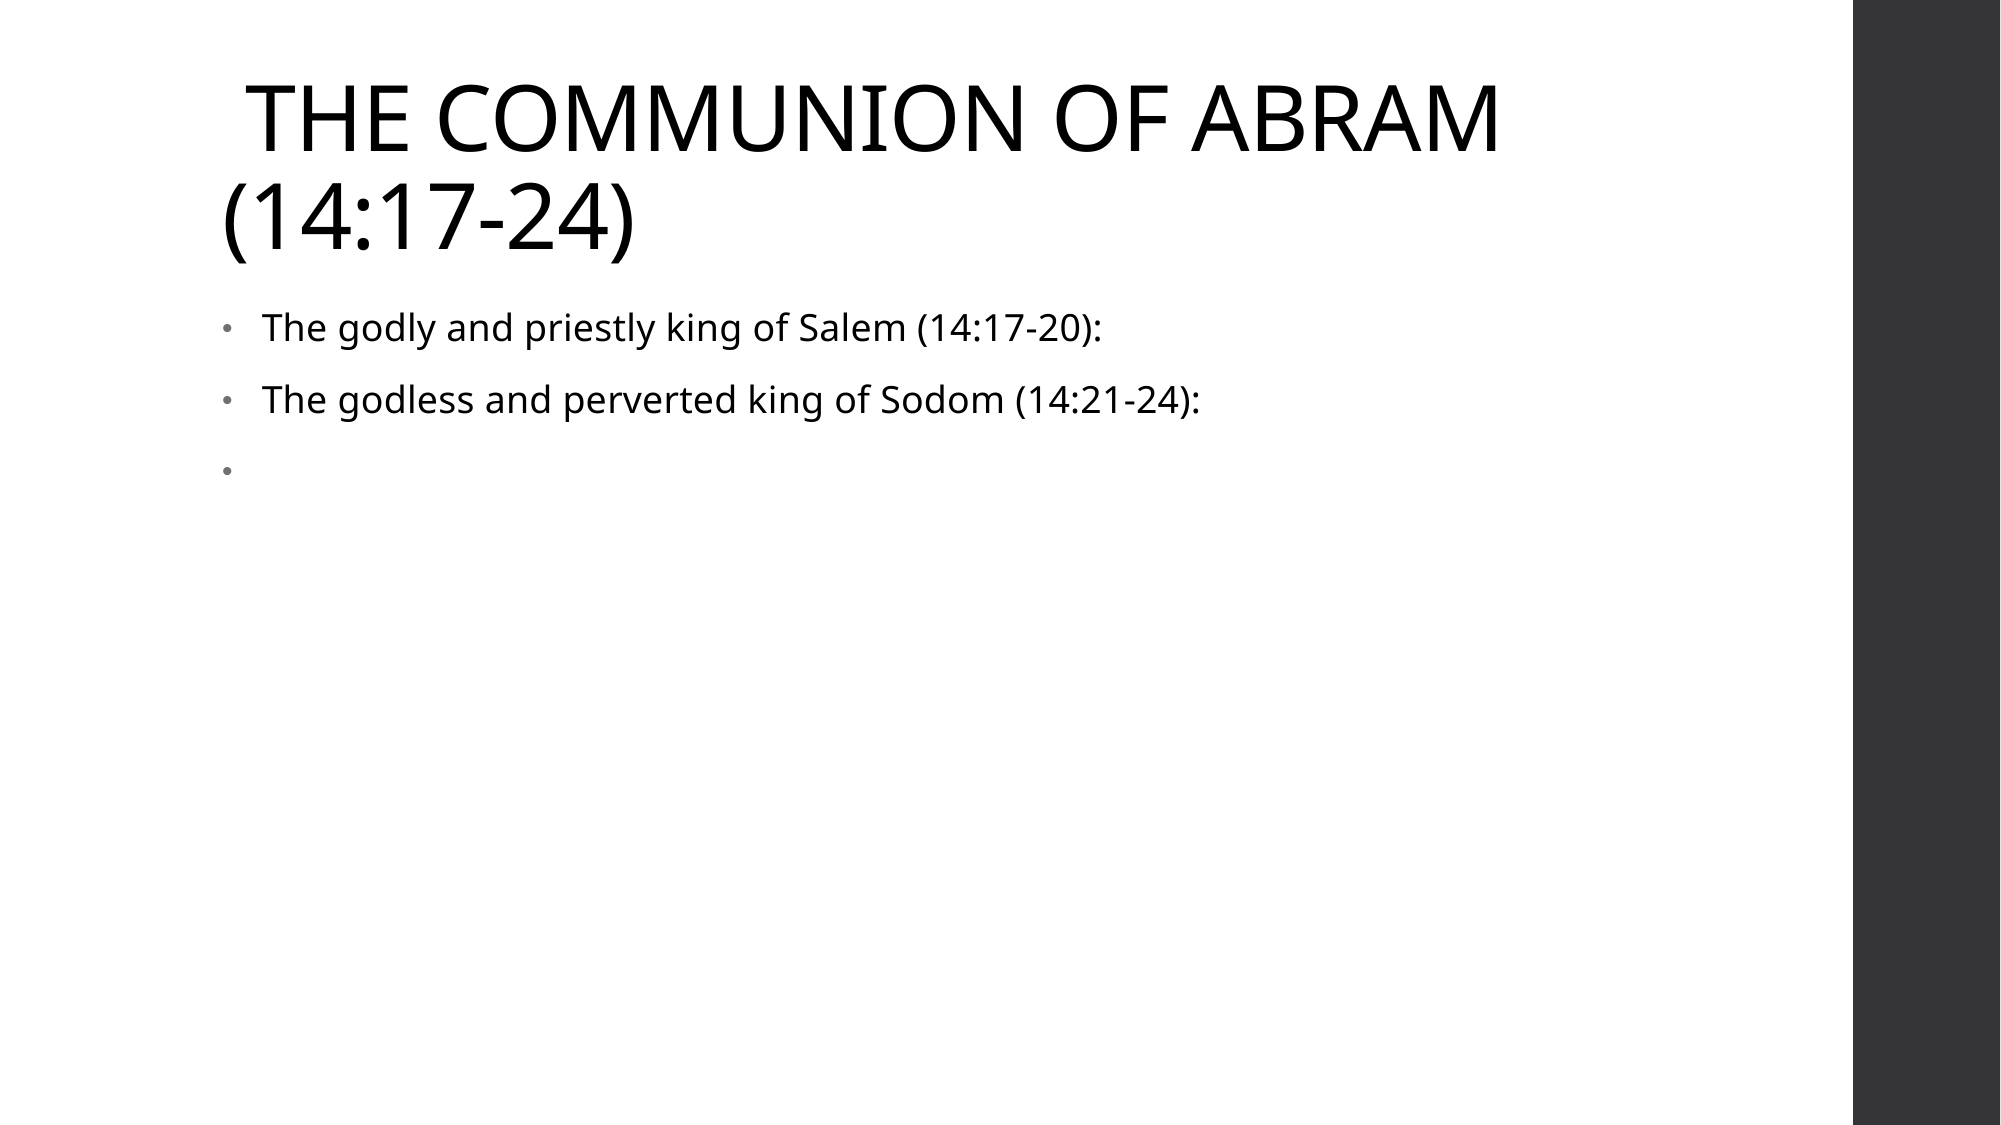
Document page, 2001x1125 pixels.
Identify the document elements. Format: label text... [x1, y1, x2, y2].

list The godly and priestly king of Salem (14:17-20): The godless and perverted king of Sodom (14:21-24): [206, 299, 1617, 1014]
title THE COMMUNION OF ABRAM (14:17-24) [206, 60, 1797, 278]
